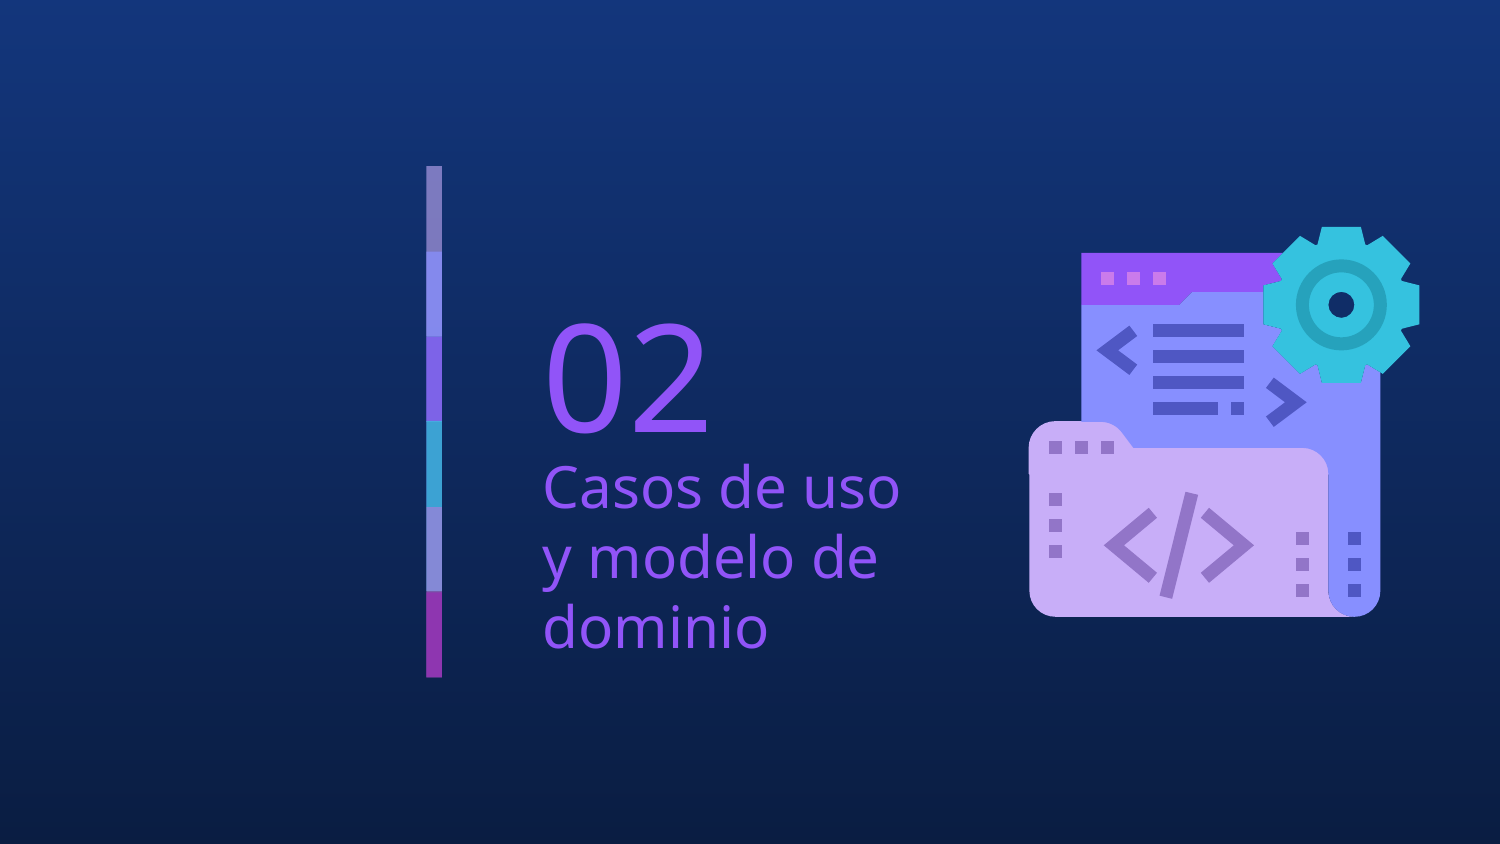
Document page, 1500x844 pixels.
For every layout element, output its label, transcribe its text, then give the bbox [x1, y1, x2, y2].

text_box [1029, 226, 1420, 617]
title 02 [527, 271, 790, 472]
title Casos de uso y modelo de dominio [527, 472, 958, 638]
